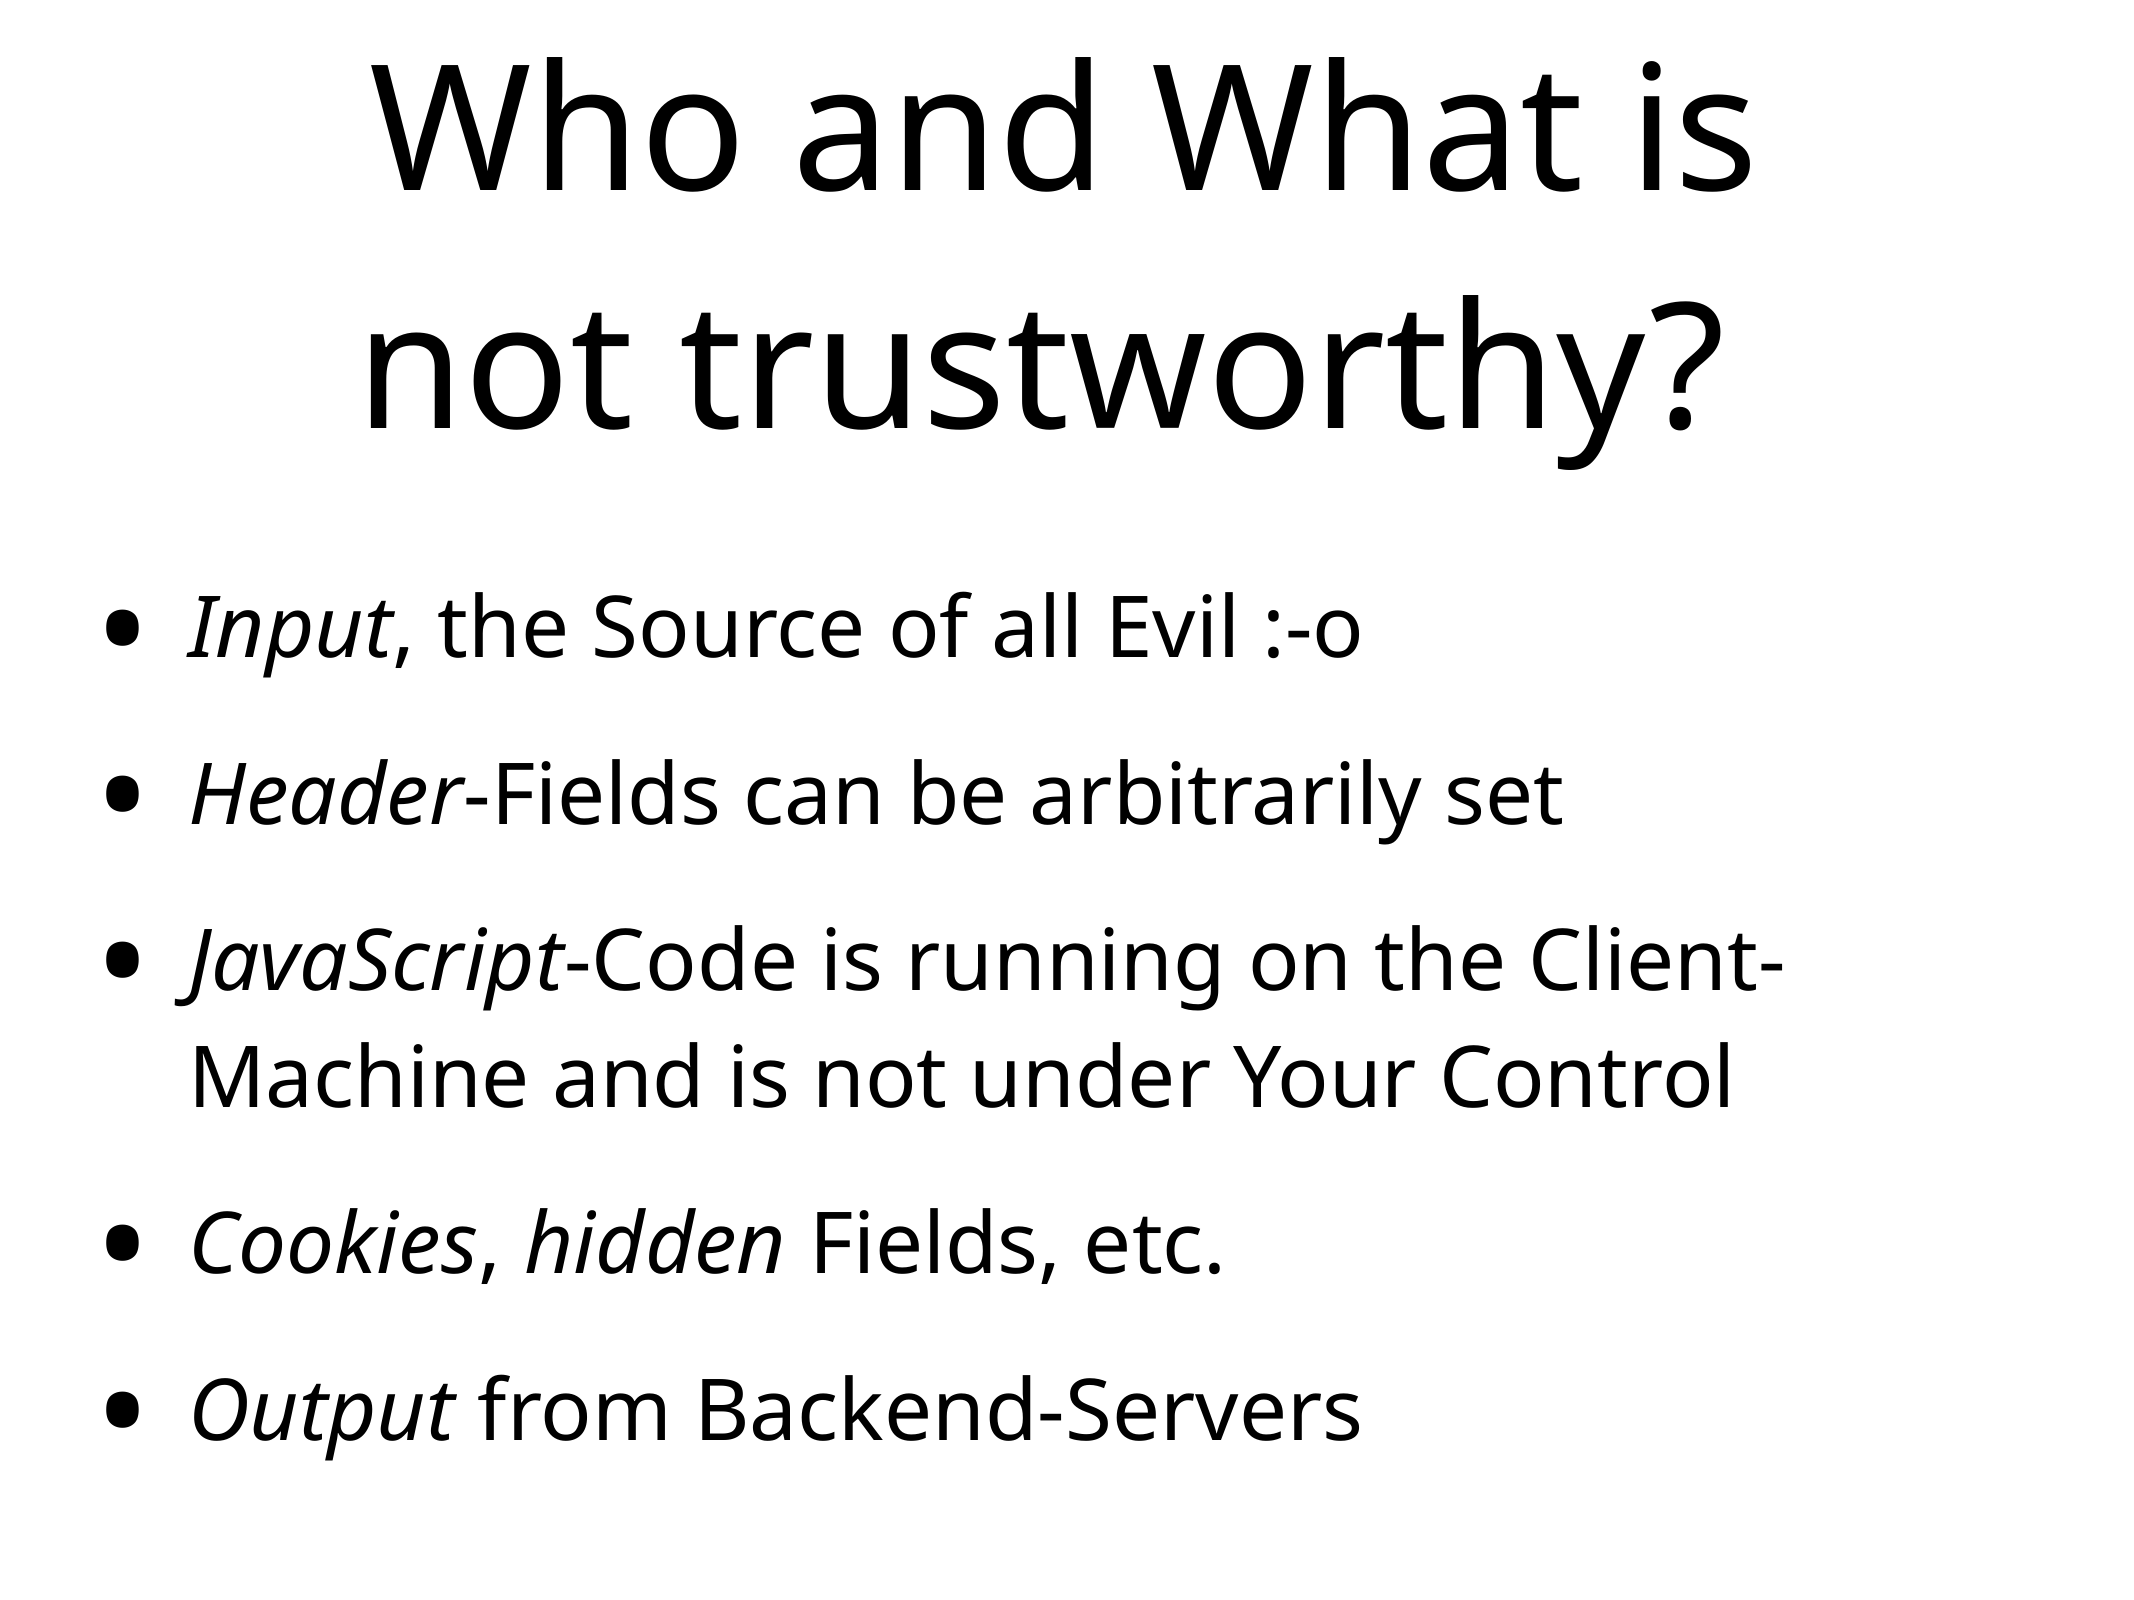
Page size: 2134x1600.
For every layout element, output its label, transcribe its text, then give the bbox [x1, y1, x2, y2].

title Who and What is not trustworthy? [208, 31, 1925, 452]
list Input, the Source of all Evil :-o Header-Fields can be arbitrarily set JavaScript-Code is running on the Client-Machine and is not under Your Control Cookies, hidden Fields, etc. Output from Backend-Servers [43, 454, 2103, 1578]
